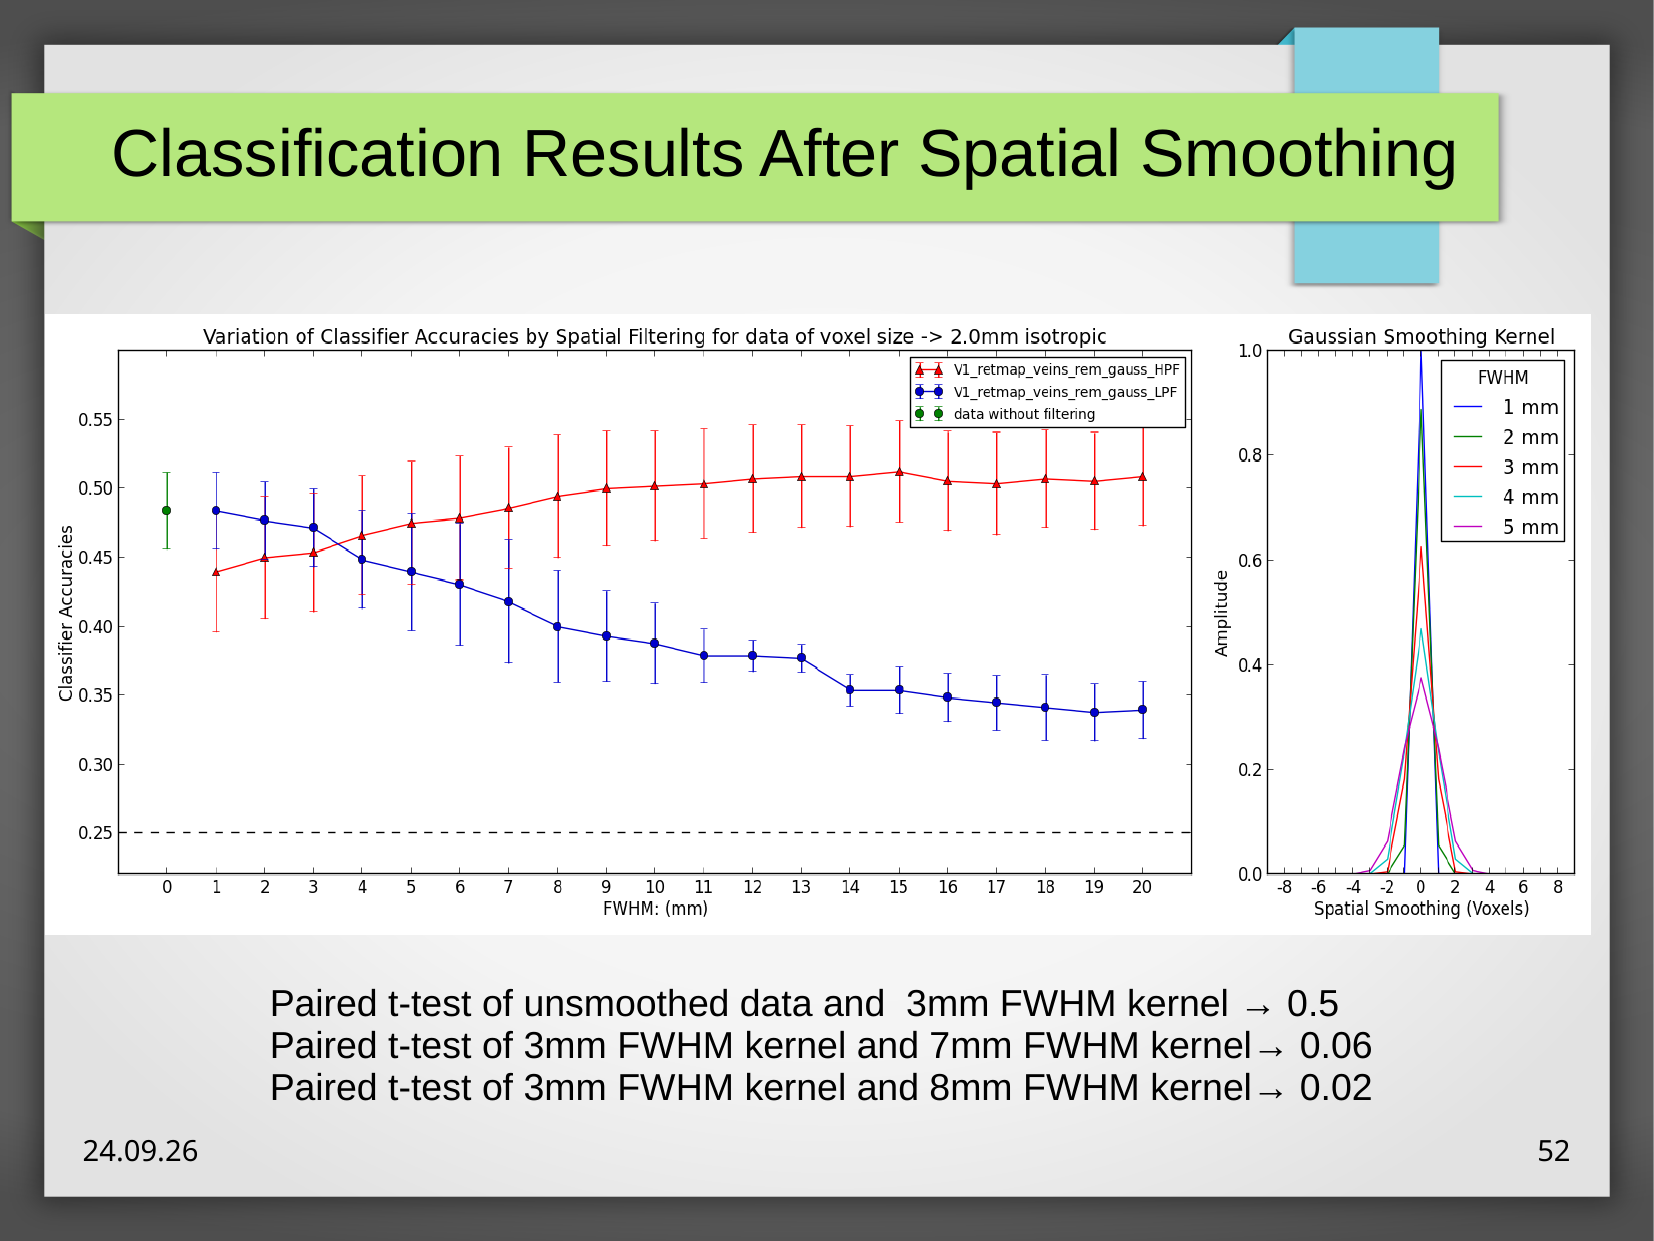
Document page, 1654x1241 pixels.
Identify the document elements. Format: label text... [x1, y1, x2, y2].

text_box Paired t-test of unsmoothed data and 3mm FWHM kernel → 0.5 Paired t-test of 3mm FWHM kernel and 7mm FWHM kernel→ 0.06 Paired t-test of 3mm FWHM kernel and 8mm FWHM kernel→ 0.02 [255, 975, 1397, 1116]
title Classification Results After Spatial Smoothing [0, 49, 1571, 257]
picture [0, 0, 1654, 1241]
